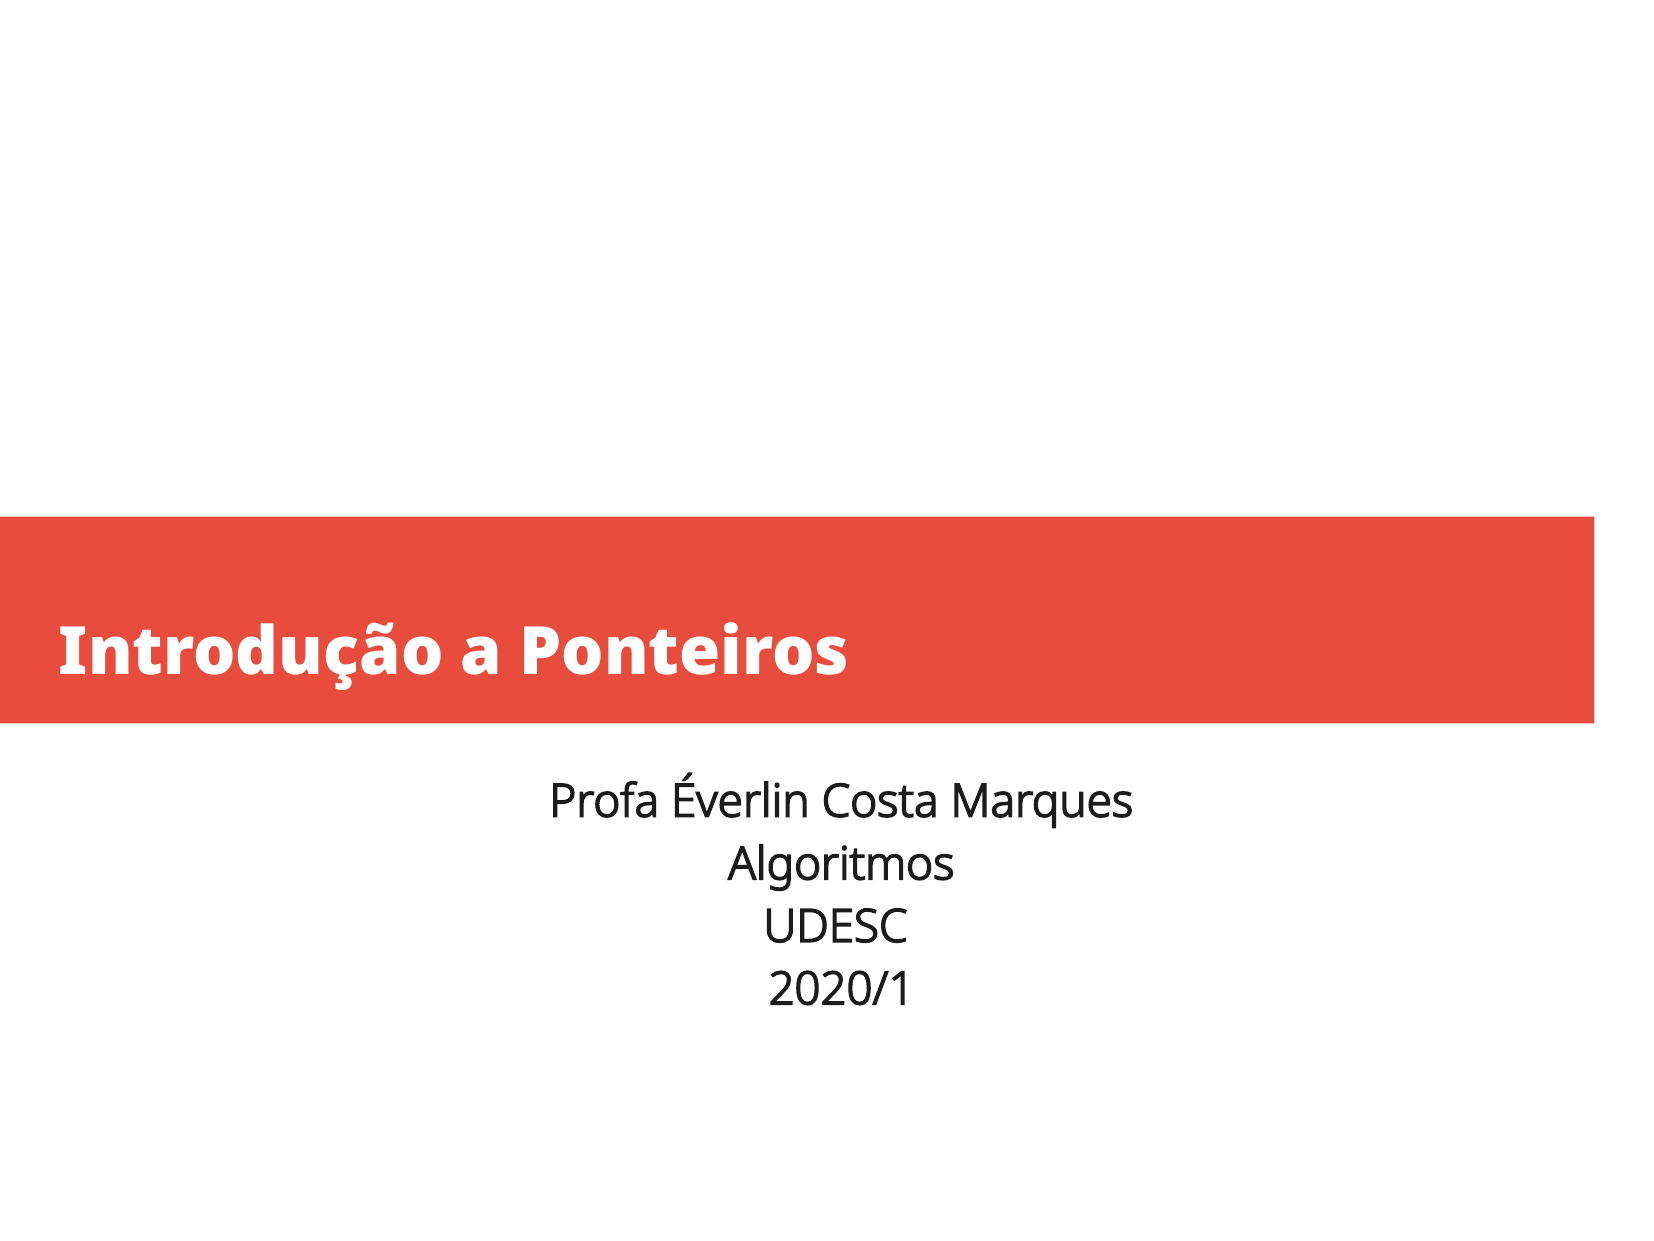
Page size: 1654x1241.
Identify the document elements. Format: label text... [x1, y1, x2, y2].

subtitle Profa Éverlin Costa Marques Algoritmos UDESC 2020/1 [88, 767, 1595, 1182]
title Introdução a Ponteiros [59, 546, 1595, 694]
